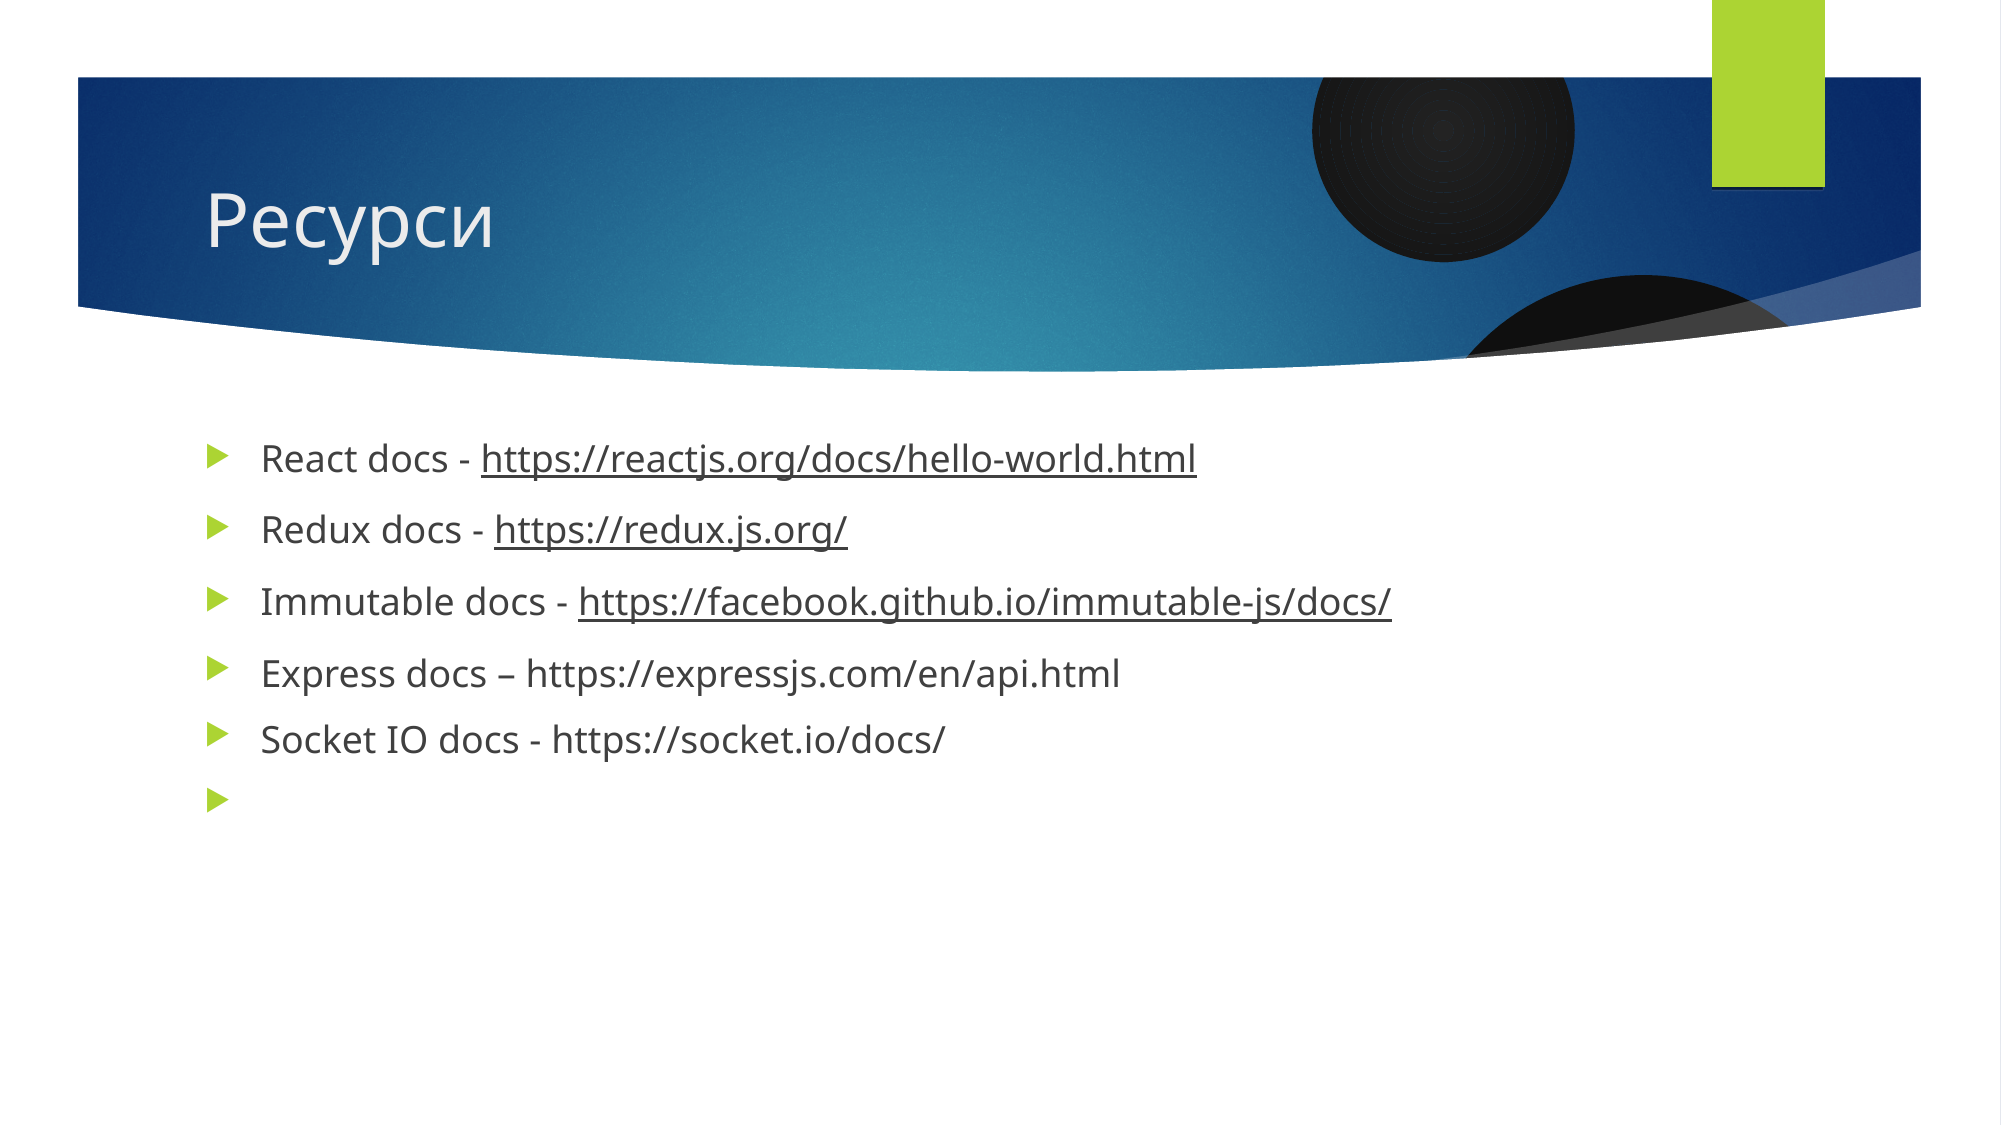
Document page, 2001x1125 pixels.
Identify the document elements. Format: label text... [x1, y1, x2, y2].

list React docs - https://reactjs.org/docs/hello-world.html Redux docs - https://redux.js.org/ Immutable docs - https://facebook.github.io/immutable-js/docs/ Express docs – https://expressjs.com/en/api.html Socket IO docs - https://socket.io/docs/ [189, 427, 1627, 988]
title Ресурси [189, 159, 1627, 276]
